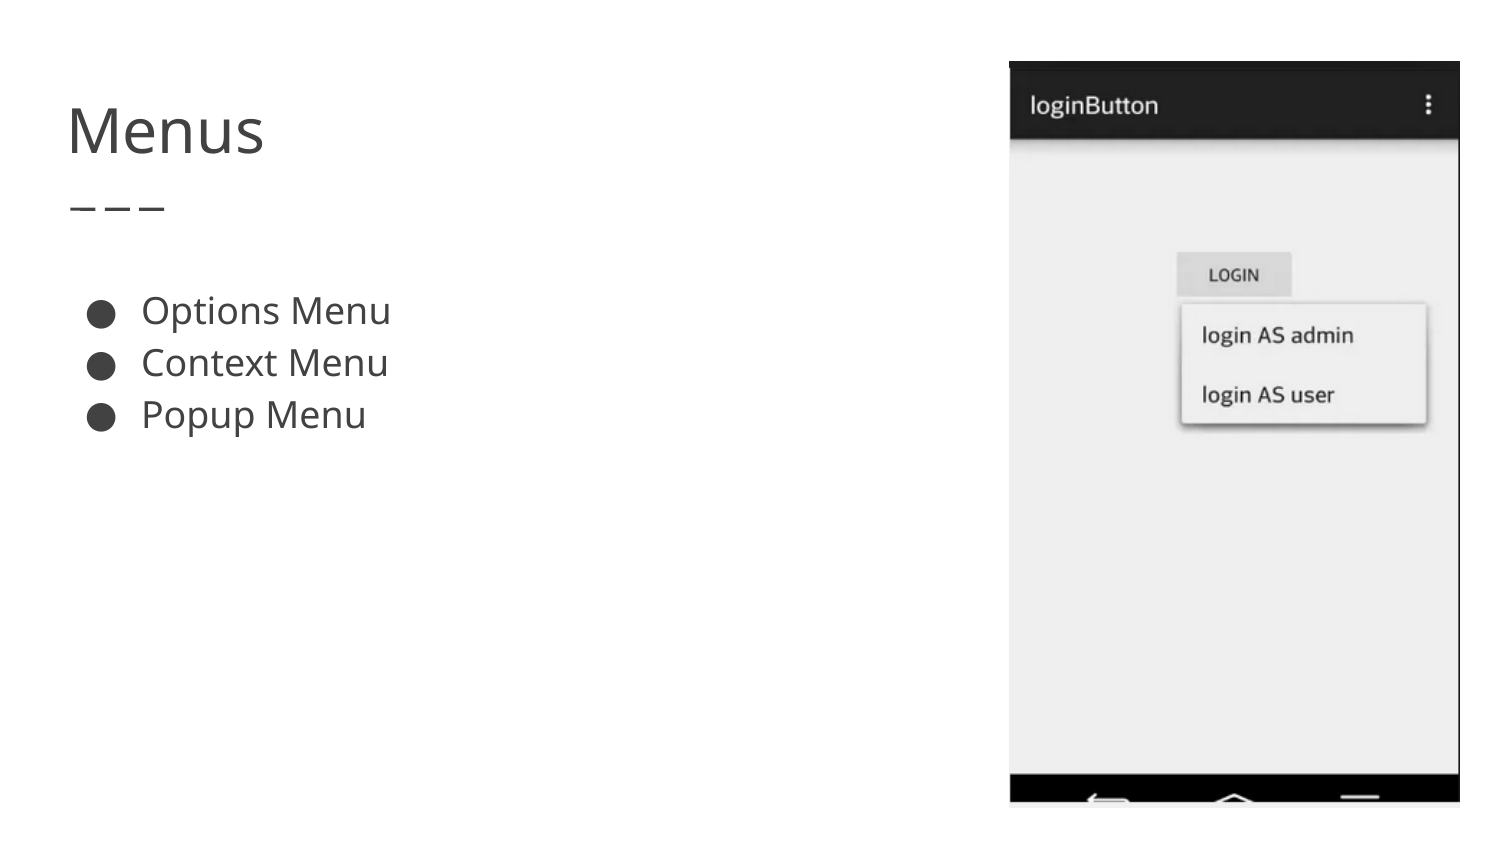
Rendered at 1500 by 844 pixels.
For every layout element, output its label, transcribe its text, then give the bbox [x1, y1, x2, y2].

list Options Menu Context Menu Popup Menu [51, 187, 434, 750]
picture [1009, 61, 1460, 808]
title Menus [51, 61, 1009, 182]
